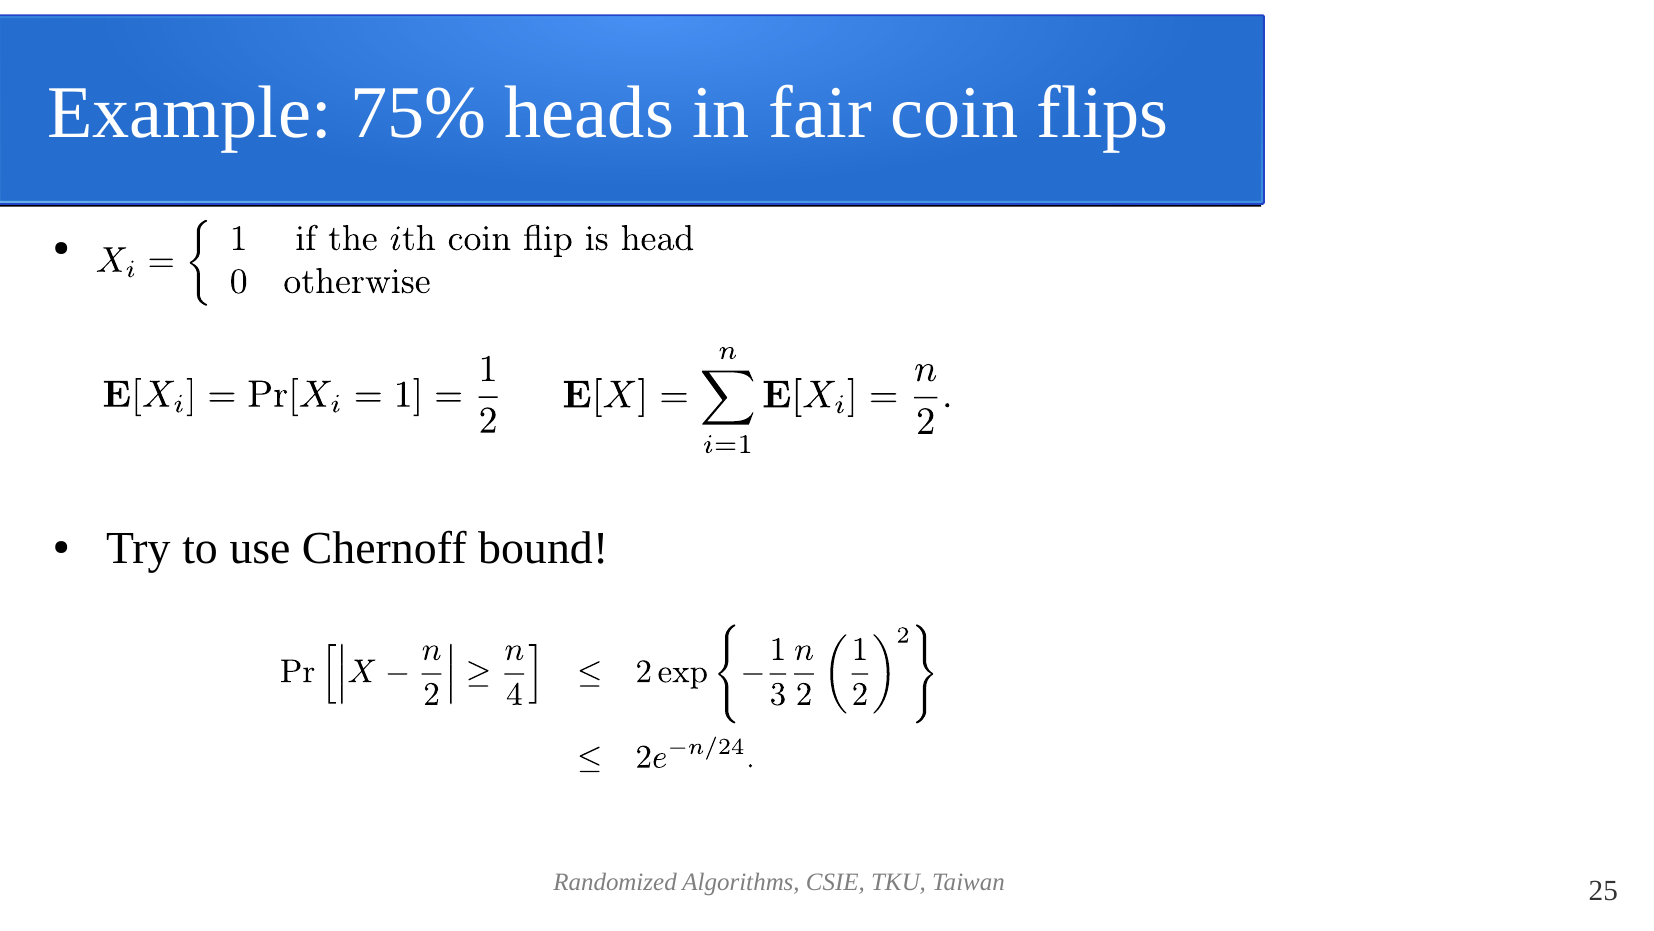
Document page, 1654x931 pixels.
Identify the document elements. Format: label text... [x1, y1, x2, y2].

title Example: 75% heads in fair coin flips [47, 35, 1199, 189]
picture [100, 354, 500, 435]
picture [279, 624, 934, 773]
list Try to use Chernoff bound! [35, 224, 1524, 764]
picture [94, 218, 695, 308]
picture [561, 345, 951, 455]
